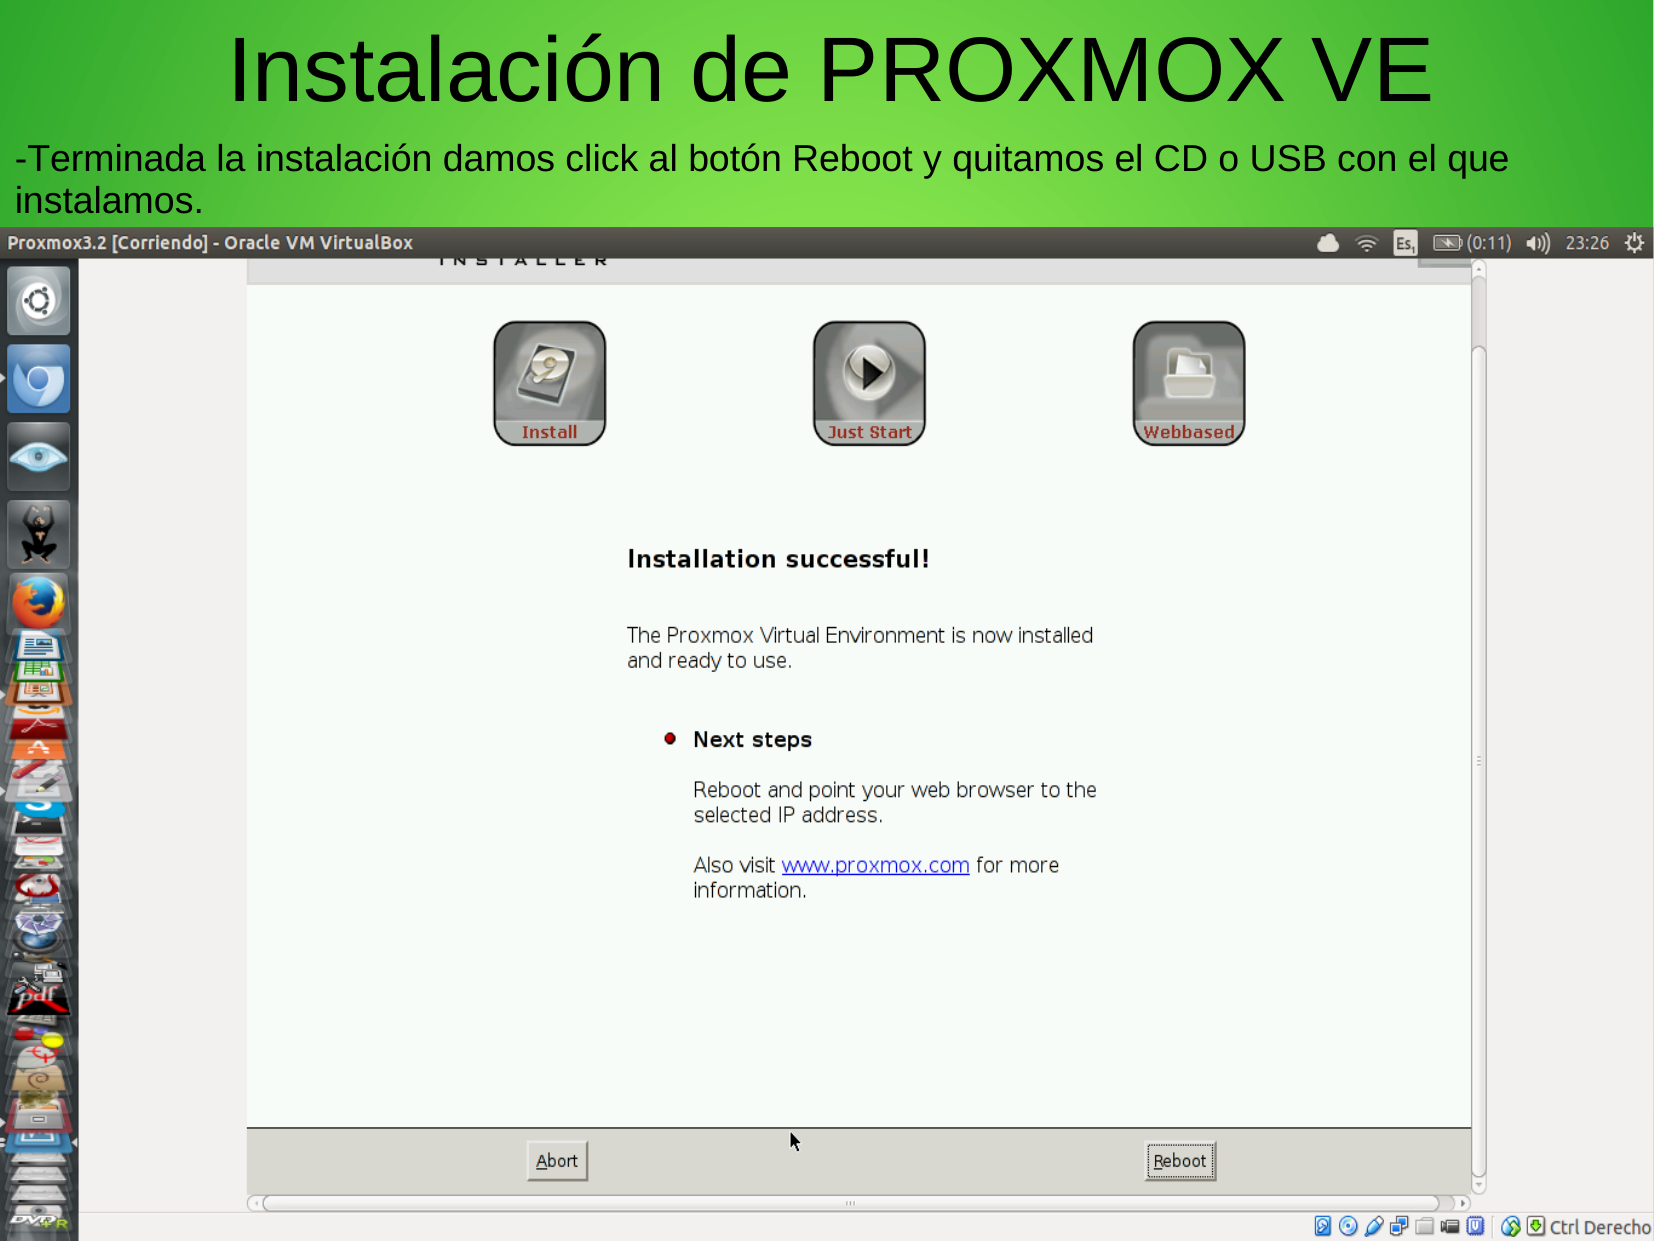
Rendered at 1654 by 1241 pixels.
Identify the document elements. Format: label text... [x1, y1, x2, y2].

picture [0, 227, 1654, 1241]
text_box Instalación de PROXMOX VE [212, 11, 1452, 129]
text_box -Terminada la instalación damos click al botón Reboot y quitamos el CD o USB con el que instalamos. [0, 129, 1654, 227]
picture [0, 0, 1654, 129]
